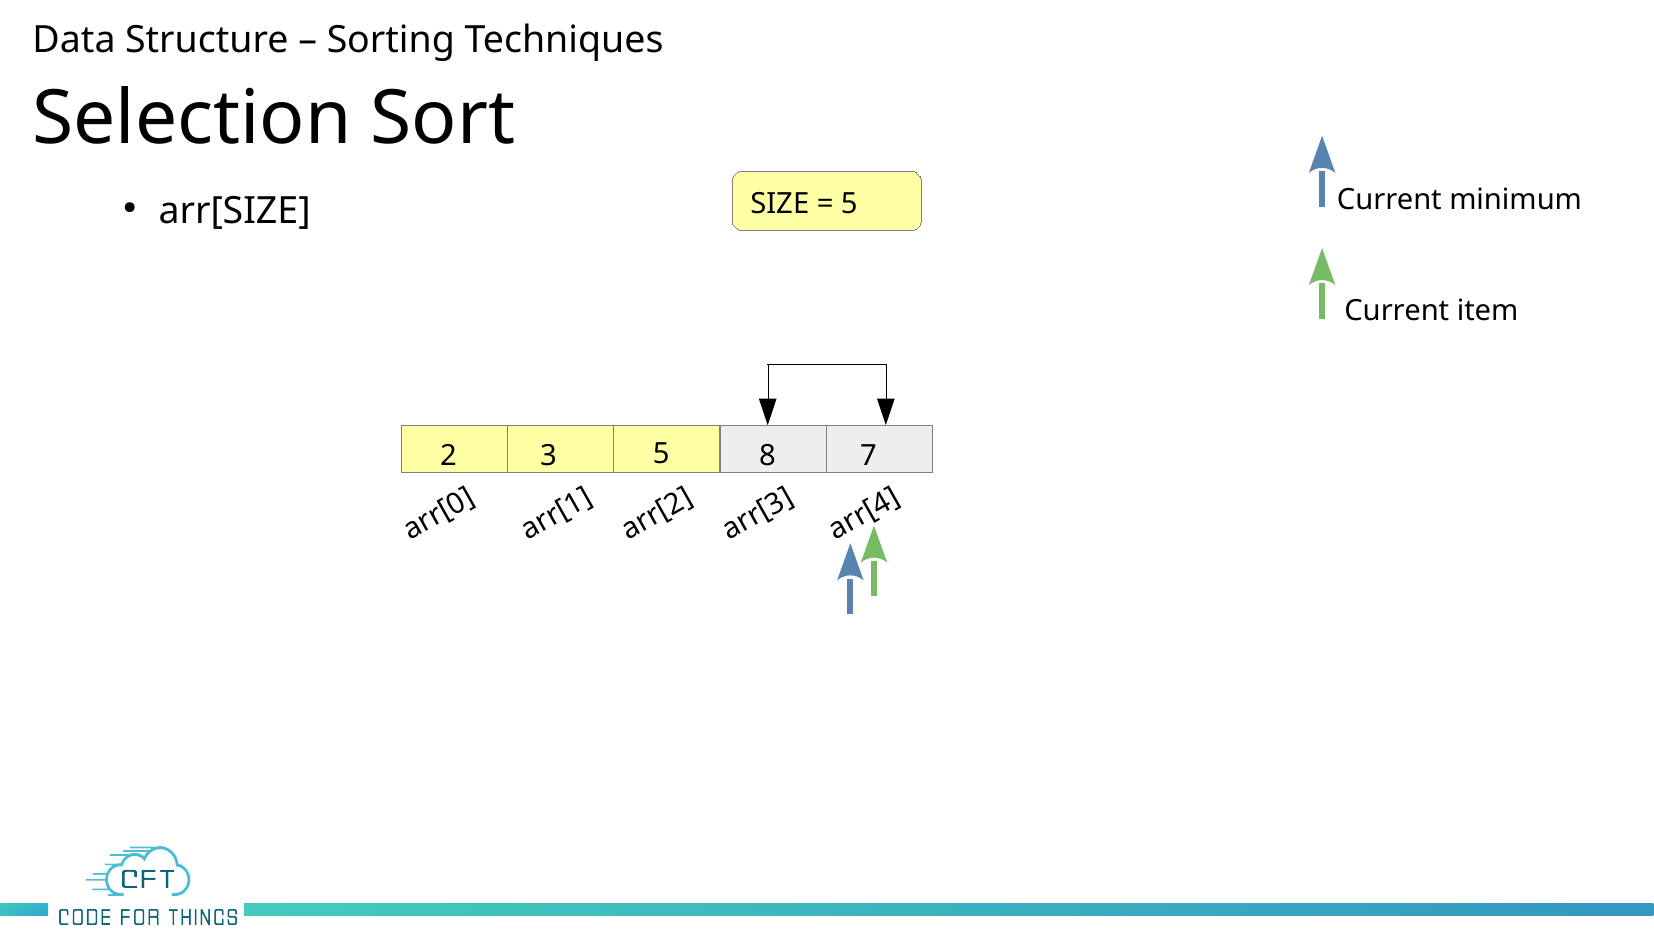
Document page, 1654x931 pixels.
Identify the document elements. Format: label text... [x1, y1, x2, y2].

text_box 2 [425, 427, 492, 477]
text_box arr[1] [495, 473, 632, 587]
text_box arr[4] [840, 576, 860, 587]
text_box arr[3] [696, 450, 839, 566]
text_box Current minimum [1322, 171, 1611, 221]
text_box 7 [845, 427, 912, 477]
picture [59, 846, 237, 925]
text_box [401, 425, 638, 473]
title Data Structure – Sorting Techniques Selection Sort [32, 12, 1184, 166]
text_box arr[4] [806, 450, 957, 577]
text_box [732, 171, 922, 231]
text_box arr[SIZE] [108, 176, 353, 243]
text_box SIZE = 5 [735, 175, 916, 225]
text_box 8 [744, 427, 793, 477]
text_box Current item [1329, 281, 1545, 331]
text_box arr[0] [377, 473, 519, 566]
text_box 3 [525, 427, 593, 477]
text_box 5 [638, 425, 724, 475]
text_box arr[2] [596, 475, 733, 566]
text_box [724, 425, 933, 473]
